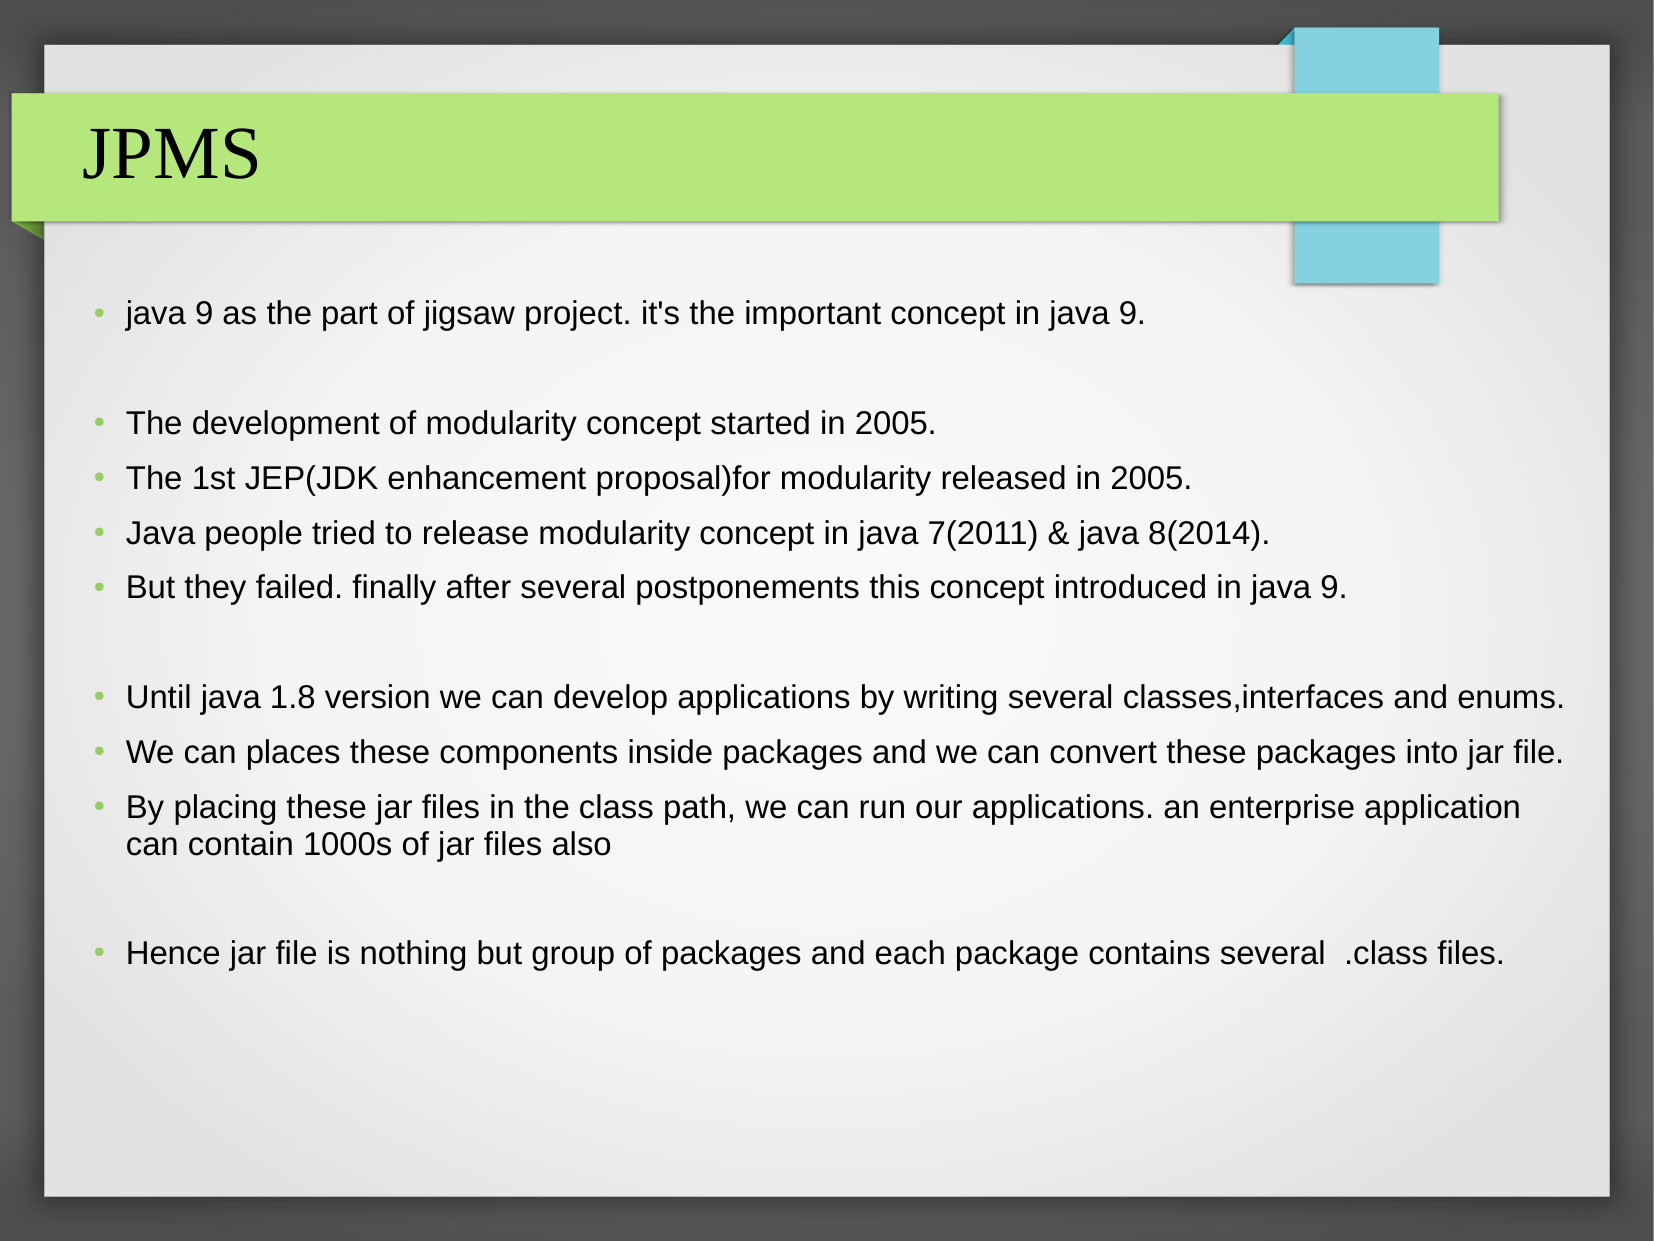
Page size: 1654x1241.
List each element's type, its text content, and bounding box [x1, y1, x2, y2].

title JPMS [82, 94, 1264, 213]
picture [0, 0, 1654, 1241]
list java 9 as the part of jigsaw project. it's the important concept in java 9. The development of modularity concept started in 2005. The 1st JEP(JDK enhancement proposal)for modularity released in 2005. Java people tried to release modularity concept in java 7(2011) & java 8(2014). But they failed. finally after several postponements this concept introduced in java 9. Until java 1.8 version we can develop applications by writing several classes,interfaces and enums. We can places these components inside packages and we can convert these packages into jar file. By placing these jar files in the class path, we can run our applications. an enterprise application can contain 1000s of jar files also Hence jar file is nothing but group of packages and each package contains several .class files. [82, 295, 1571, 1015]
